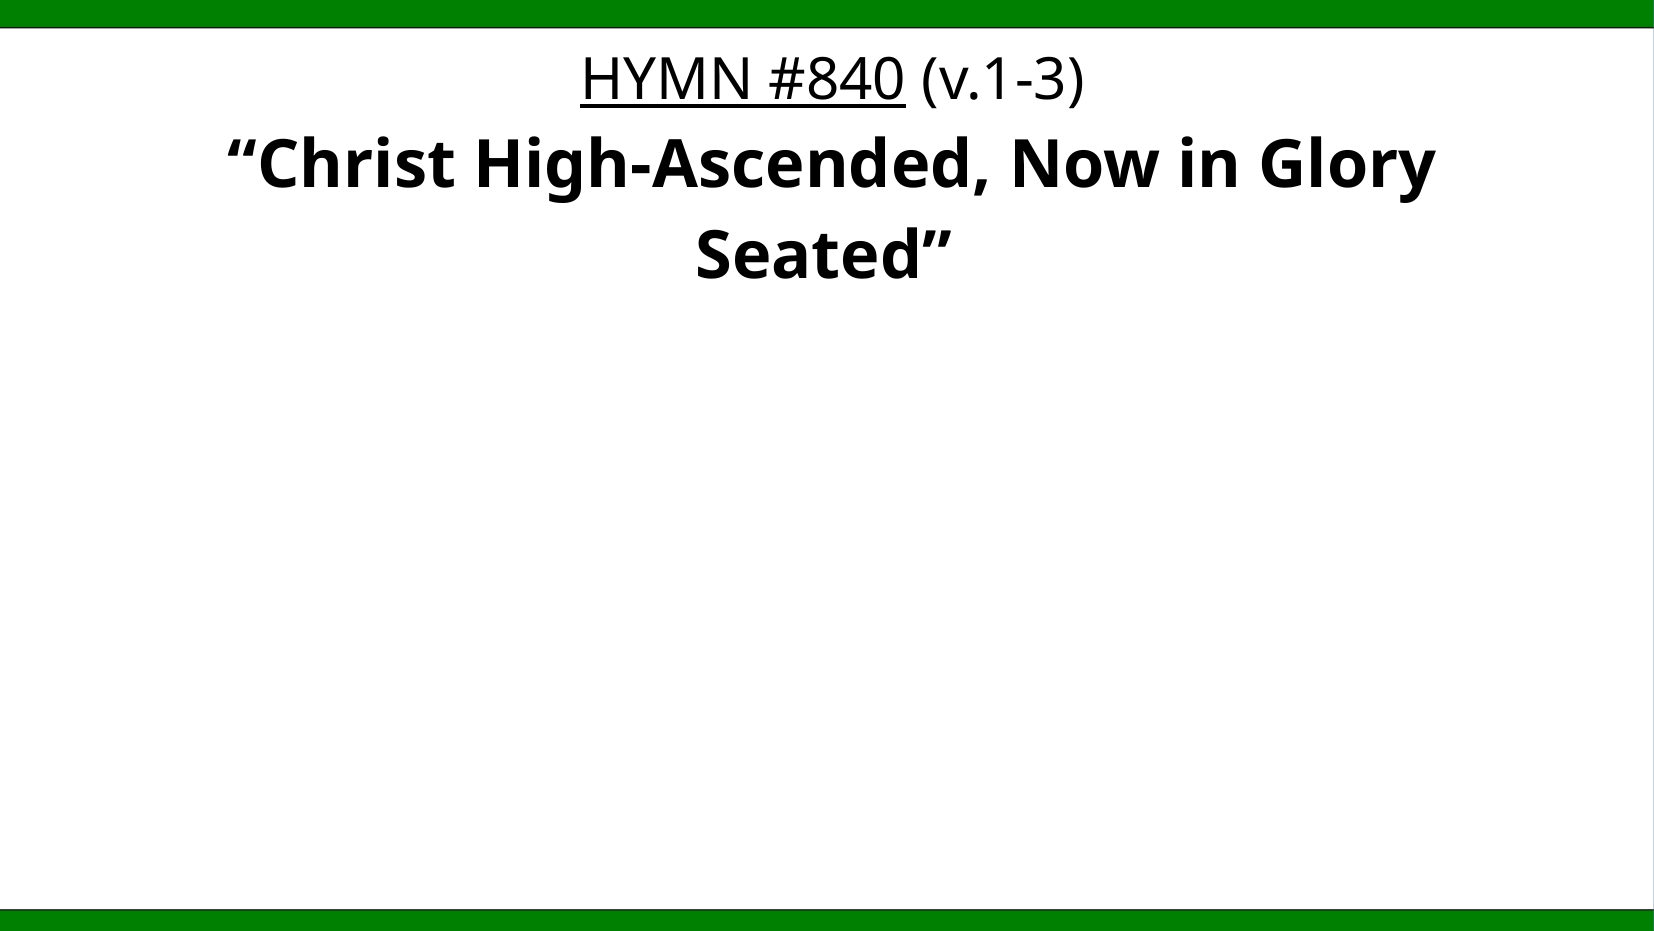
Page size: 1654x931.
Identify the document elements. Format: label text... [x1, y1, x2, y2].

picture [0, 0, 1654, 931]
text_box HYMN #840 (v.1-3) “Christ High-Ascended, Now in Glory Seated” [90, 30, 1576, 211]
